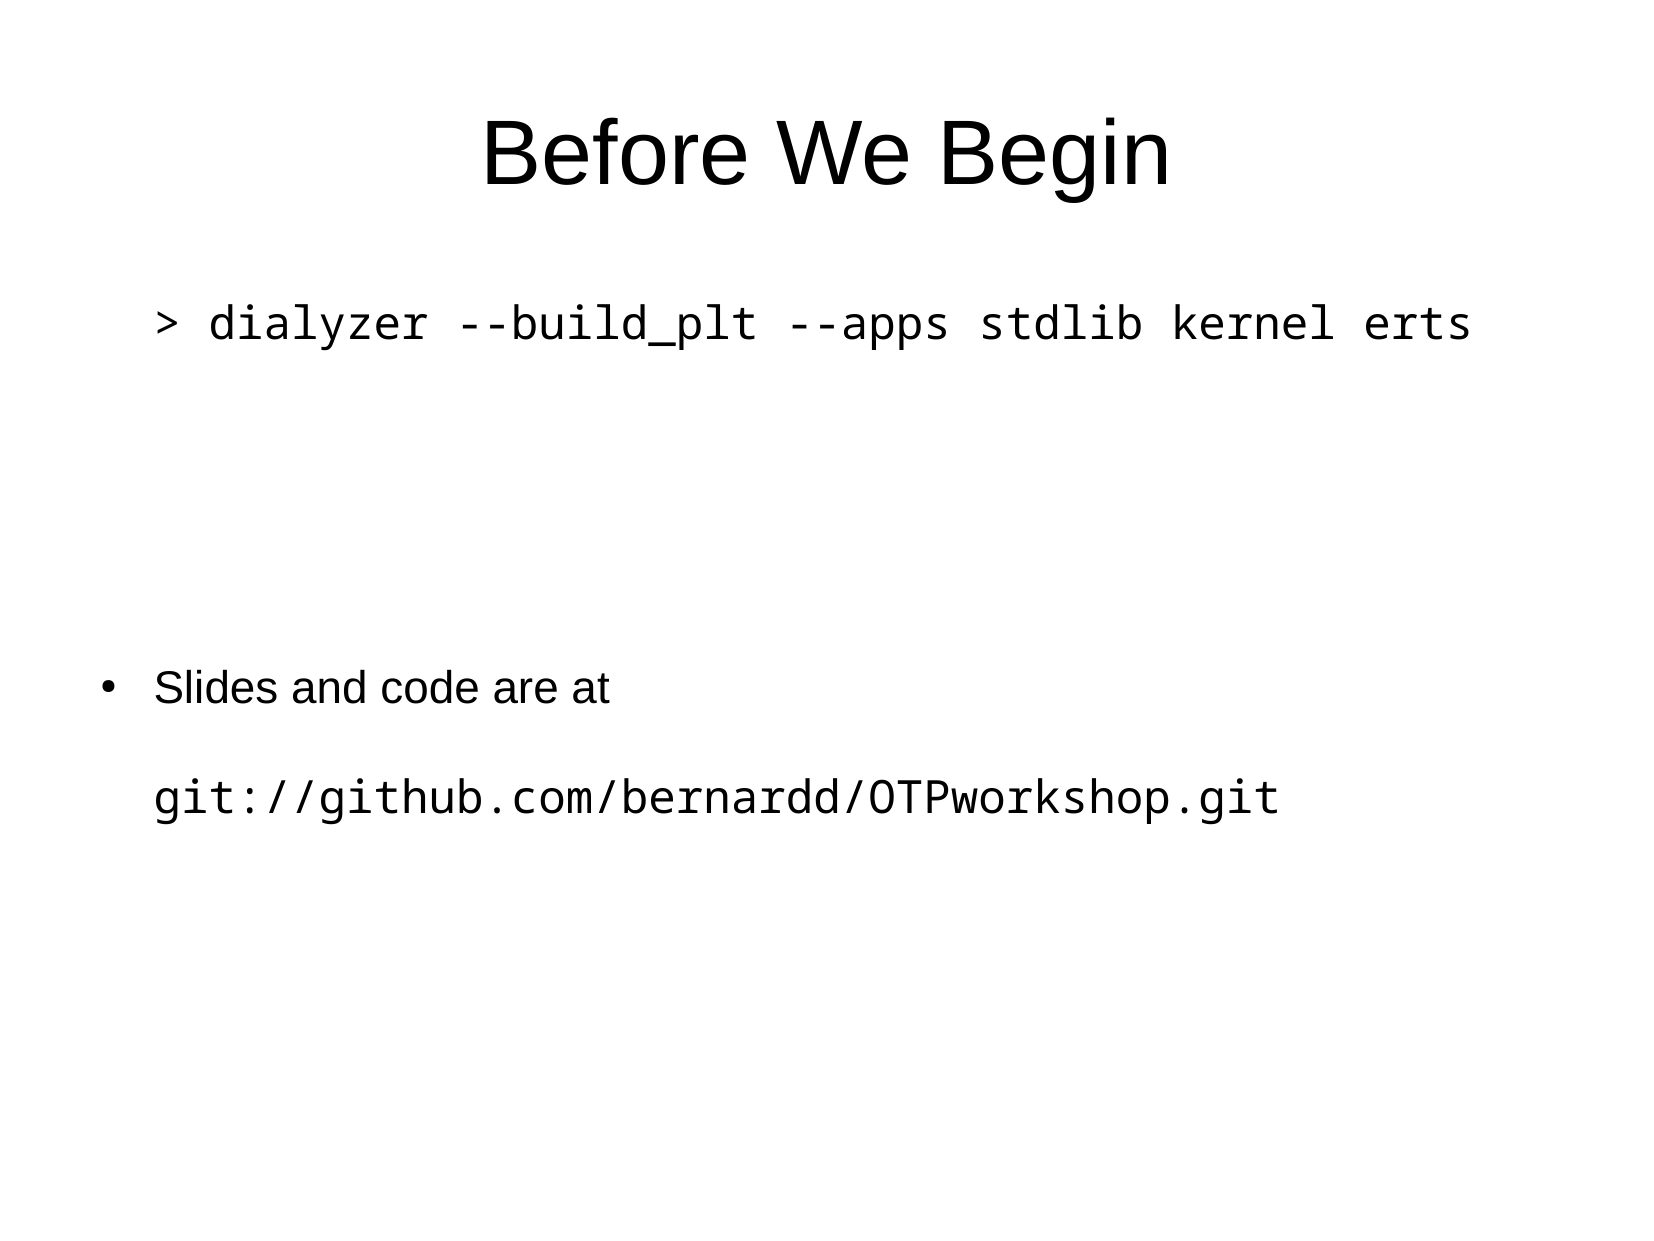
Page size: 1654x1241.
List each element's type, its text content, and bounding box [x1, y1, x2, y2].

list > dialyzer --build_plt --apps stdlib kernel erts Slides and code are at git://github.com/bernardd/OTPworkshop.git [82, 290, 1571, 1010]
title Before We Begin [82, 49, 1571, 257]
